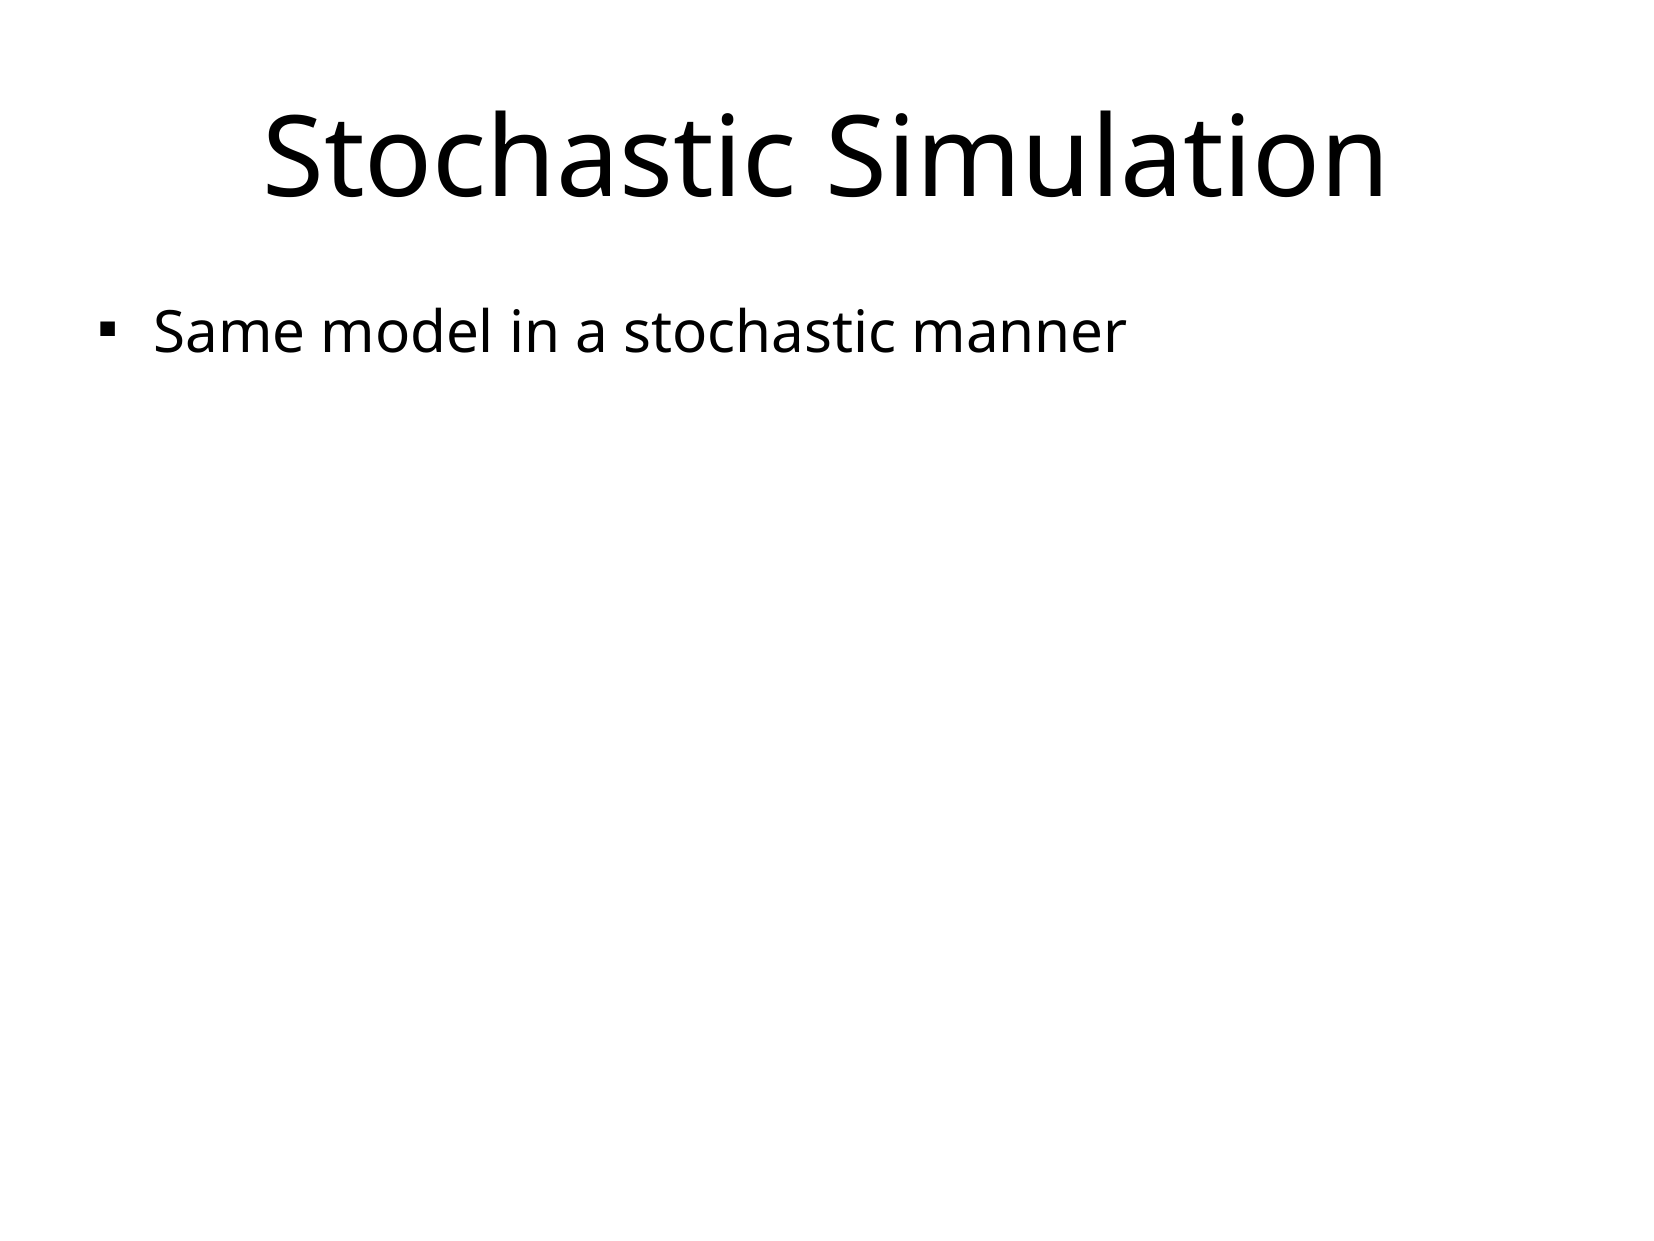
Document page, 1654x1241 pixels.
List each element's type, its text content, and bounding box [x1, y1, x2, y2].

title Stochastic Simulation [82, 49, 1571, 257]
list Same model in a stochastic manner [82, 290, 1571, 1010]
